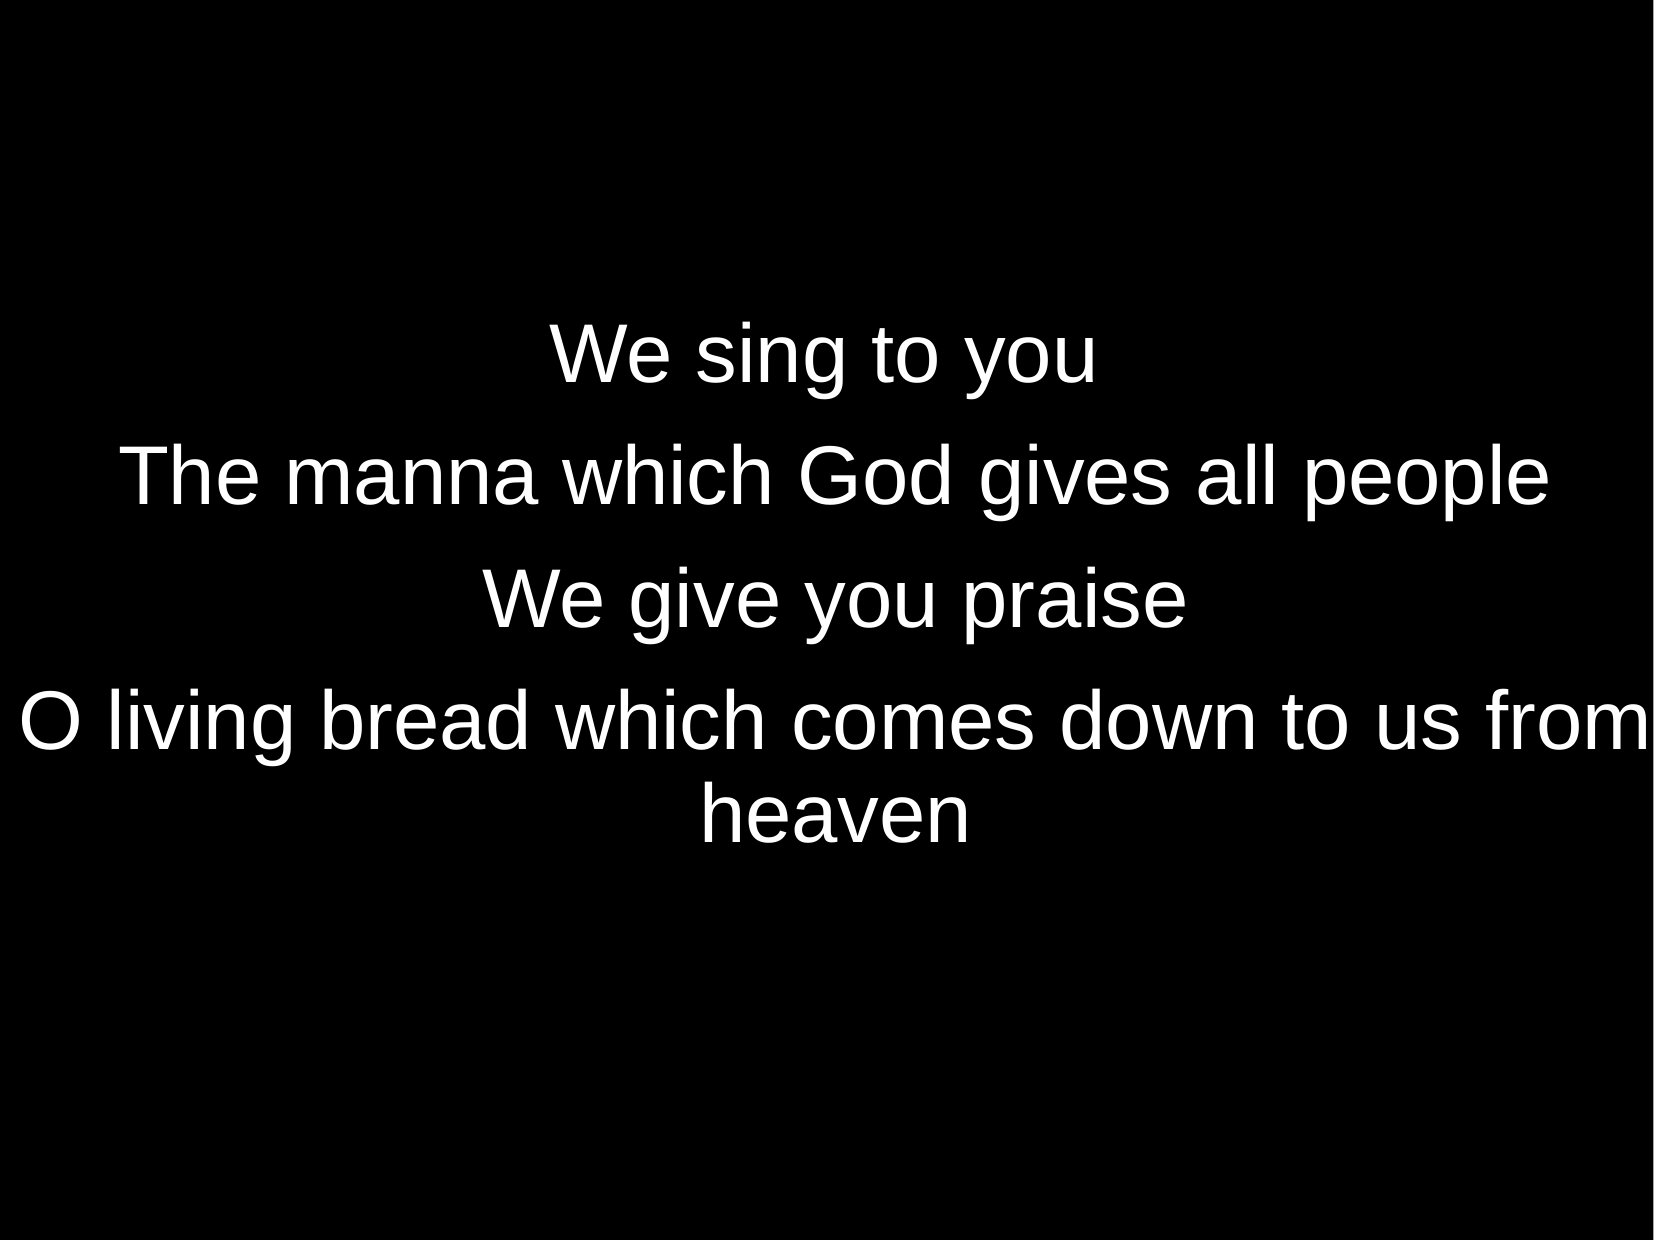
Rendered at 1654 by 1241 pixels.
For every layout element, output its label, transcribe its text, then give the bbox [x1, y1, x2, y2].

list We sing to you The manna which God gives all people We give you praise O living bread which comes down to us from heaven [0, 307, 1654, 1027]
